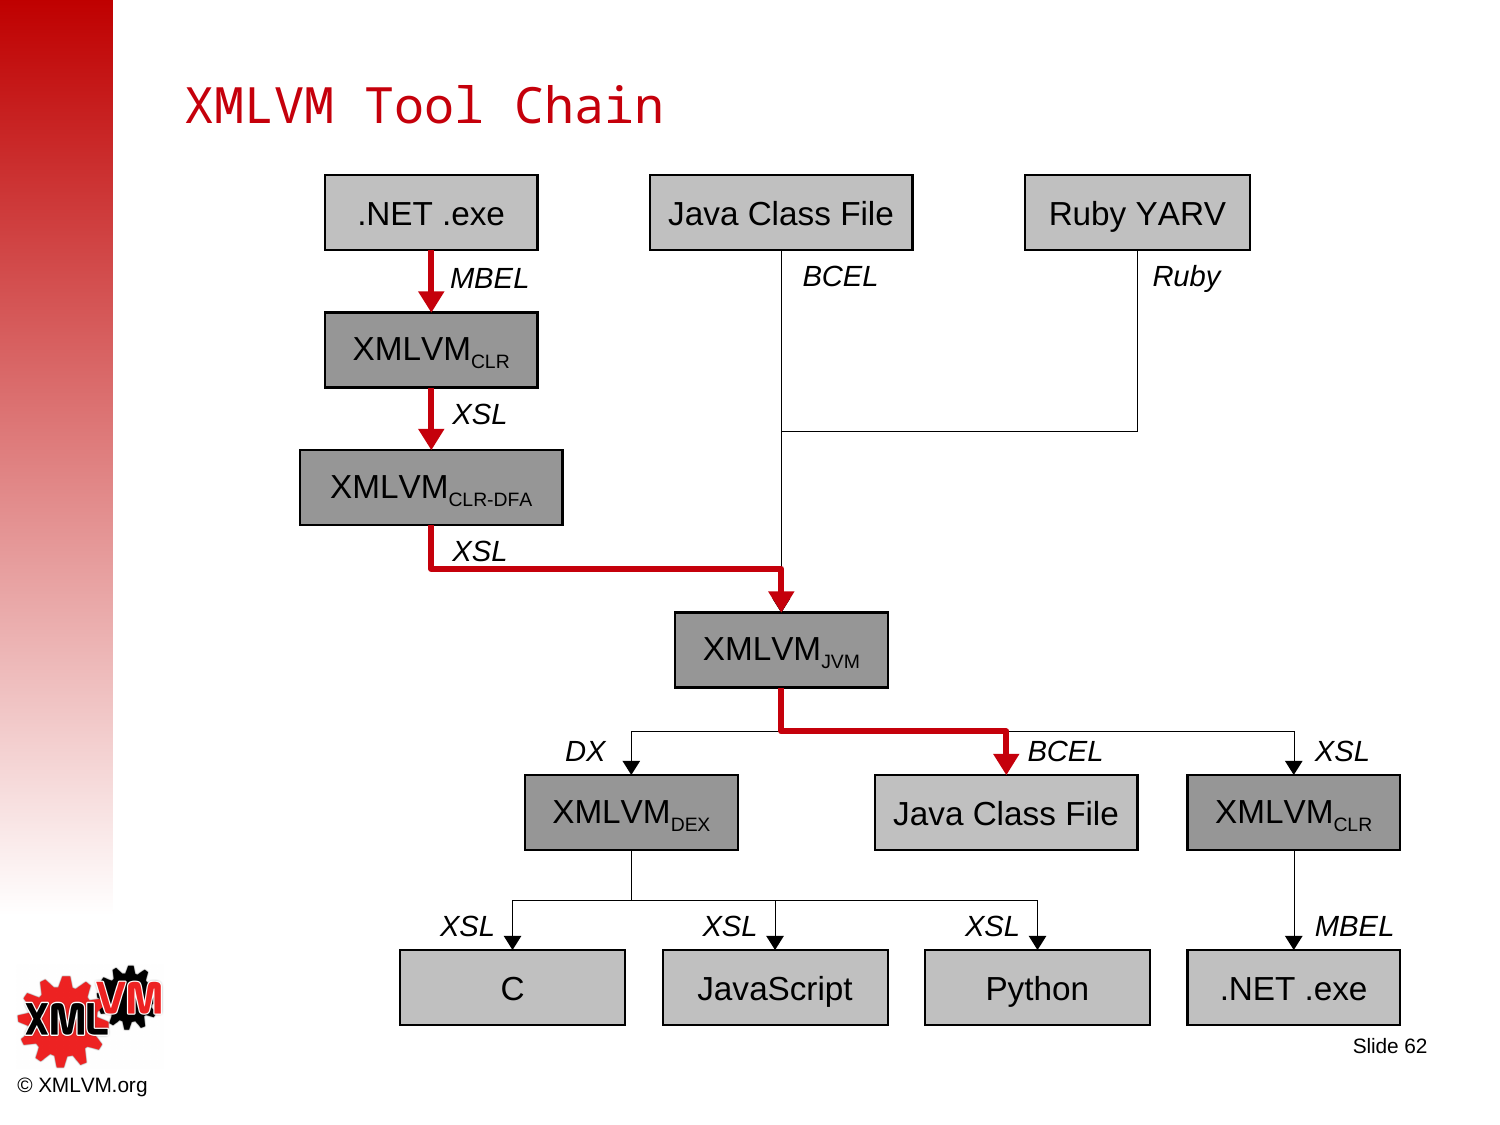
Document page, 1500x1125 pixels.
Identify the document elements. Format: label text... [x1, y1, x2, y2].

title XMLVM Tool Chain [170, 67, 1447, 207]
text_box XSL [1300, 724, 1386, 776]
text_box BCEL [1012, 732, 1119, 776]
text_box XSL [950, 901, 1036, 951]
text_box XSL [437, 572, 523, 576]
text_box BCEL [787, 249, 894, 301]
text_box XSL [437, 387, 523, 438]
text_box .NET .exe [324, 174, 538, 250]
text_box .NET .exe [1187, 950, 1401, 1026]
text_box Python [925, 950, 1151, 1026]
text_box XMLVMCLR [1187, 774, 1401, 850]
picture [16, 964, 164, 1069]
text_box DX [550, 724, 621, 774]
text_box XSL [425, 899, 511, 951]
text_box Java Class File [650, 174, 913, 250]
text_box C [400, 950, 626, 1026]
text_box Java Class File [875, 774, 1138, 850]
text_box MBEL [1300, 899, 1410, 951]
text_box XSL [687, 901, 773, 951]
text_box XSL [437, 524, 523, 566]
text_box Ruby YARV [1025, 174, 1251, 250]
text_box BCEL [1012, 724, 1119, 731]
text_box MBEL [435, 251, 545, 303]
text_box XMLVMCLR [324, 312, 538, 388]
text_box XMLVMJVM [675, 612, 888, 688]
text_box XMLVMCLR-DFA [300, 450, 563, 526]
text_box XMLVMDEX [525, 774, 738, 850]
text_box JavaScript [662, 950, 888, 1026]
text_box Ruby [1137, 249, 1236, 301]
